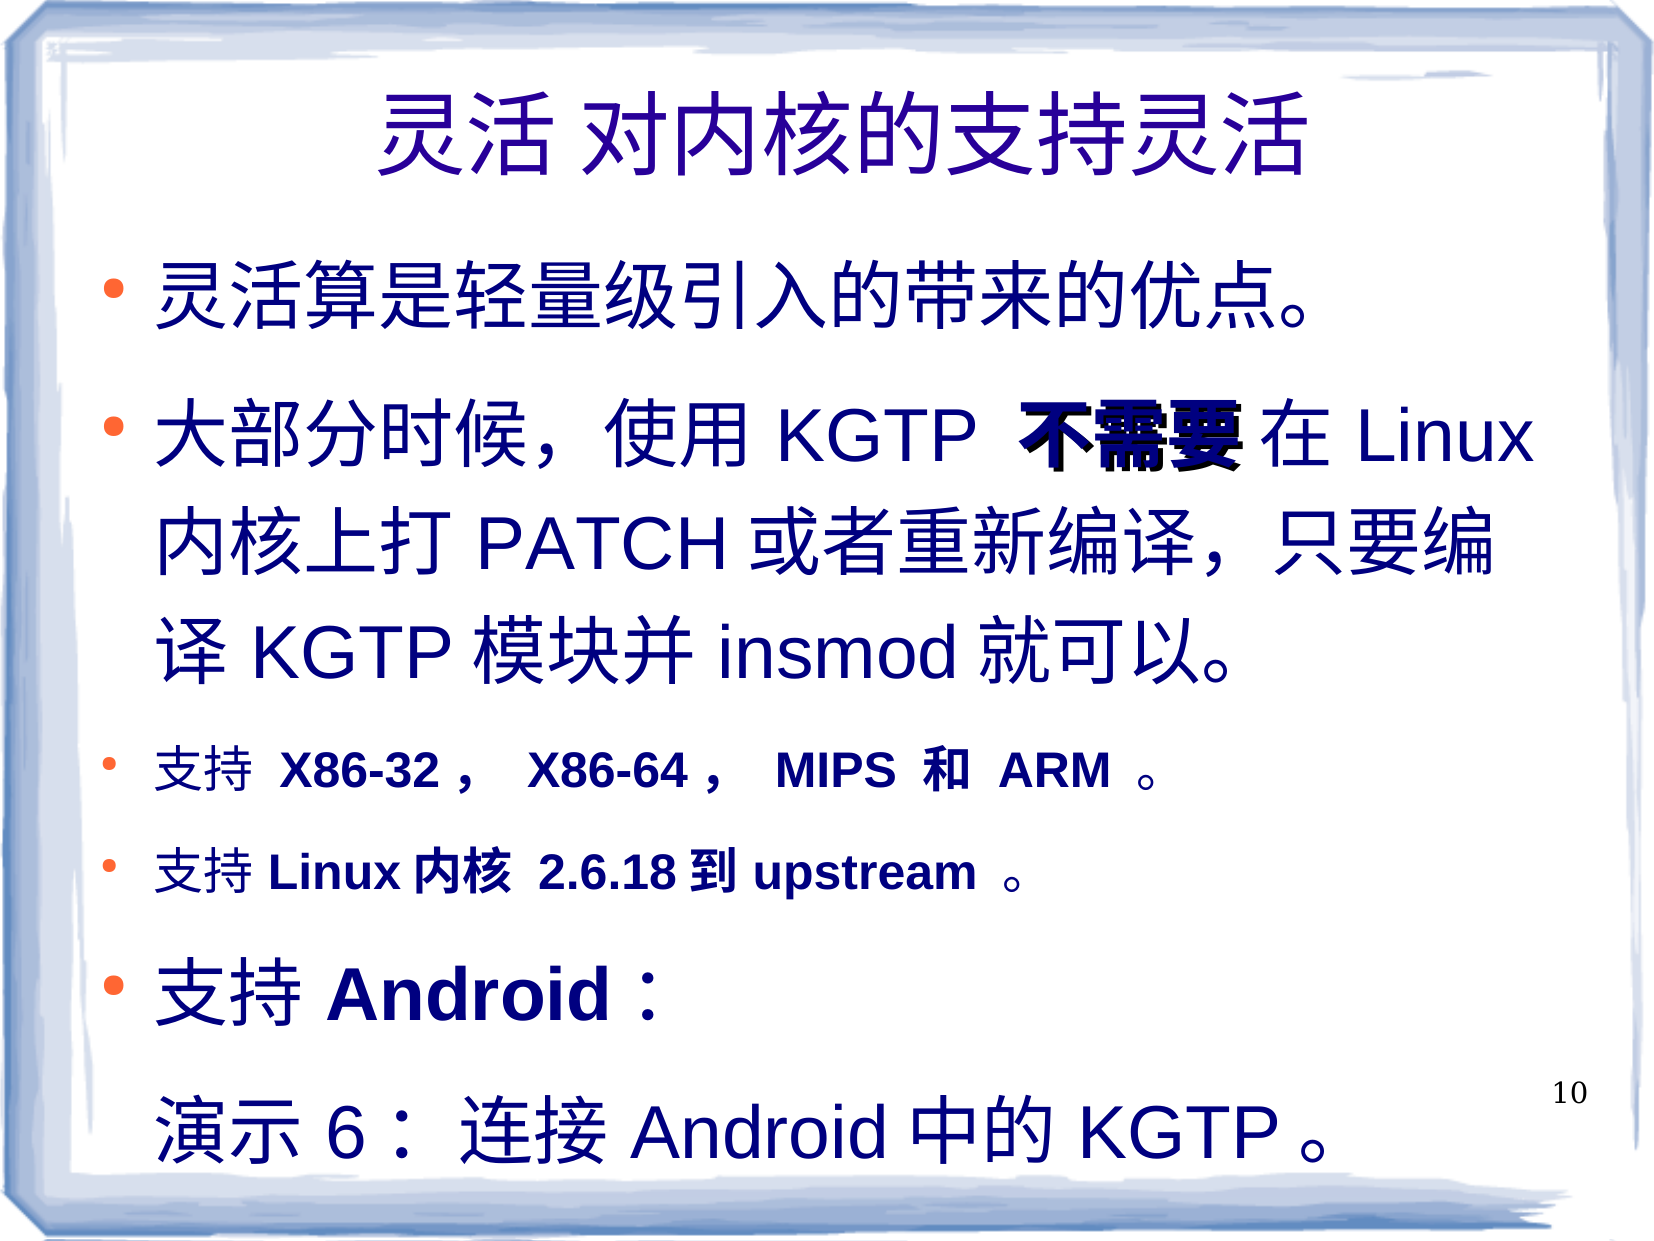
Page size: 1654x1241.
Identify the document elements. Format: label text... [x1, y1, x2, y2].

title 灵活 对内核的支持灵活 [82, 49, 1571, 207]
picture [0, 0, 1654, 1241]
list 灵活算是轻量级引入的带来的优点。 大部分时候，使用KGTP 不需要 在Linux内核上打PATCH或者重新编译，只要编译KGTP模块并insmod就可以。 支持 X86-32， X86-64， MIPS 和 ARM 。 支持Linux内核 2.6.18到upstream 。 支持Android： 演示6：连接Android中的KGTP。 [82, 236, 1571, 1141]
